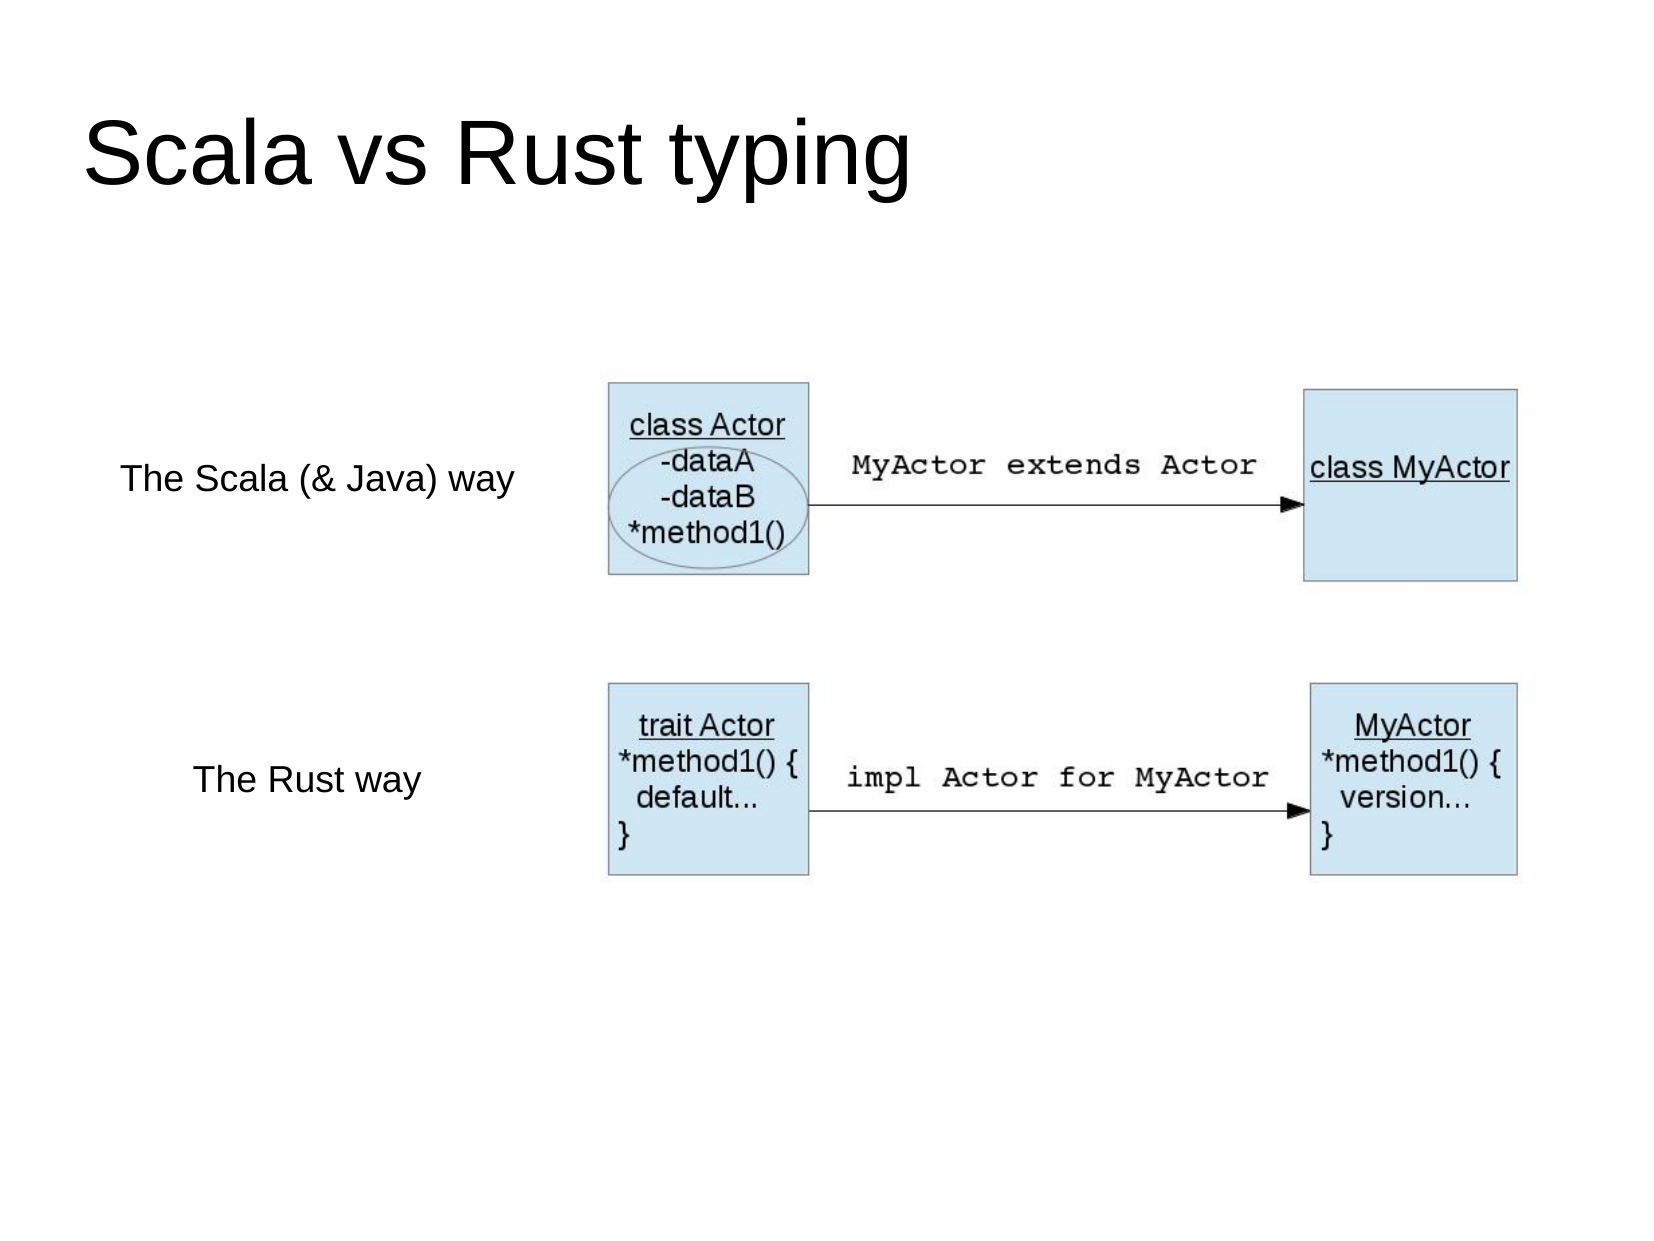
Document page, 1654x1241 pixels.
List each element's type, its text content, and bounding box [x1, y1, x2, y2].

title Scala vs Rust typing [82, 49, 1571, 257]
text_box The Rust way [177, 751, 525, 809]
picture [525, 256, 1620, 1022]
text_box The Scala (& Java) way [105, 450, 525, 507]
